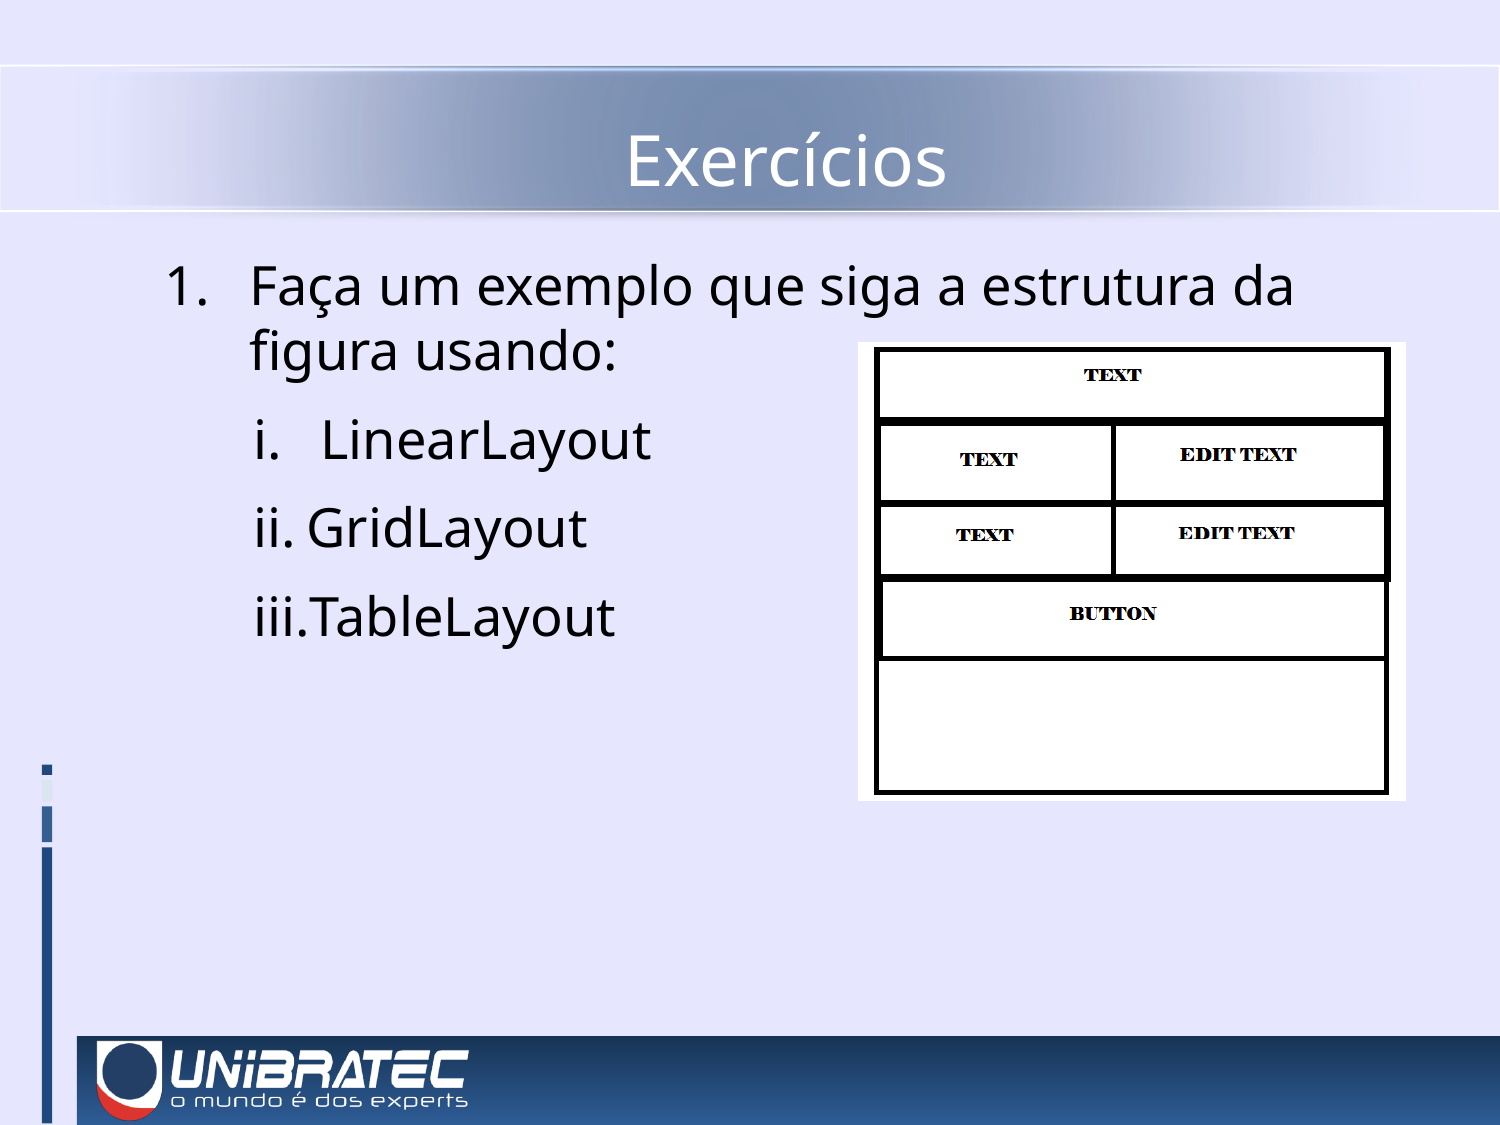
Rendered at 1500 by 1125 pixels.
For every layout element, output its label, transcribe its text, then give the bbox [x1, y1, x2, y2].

picture [96, 1040, 469, 1121]
title Exercícios [150, 84, 1424, 233]
picture [0, 58, 1500, 227]
picture [858, 342, 1406, 801]
list Faça um exemplo que siga a estrutura da figura usando: LinearLayout GridLayout TableLayout [150, 243, 1424, 993]
